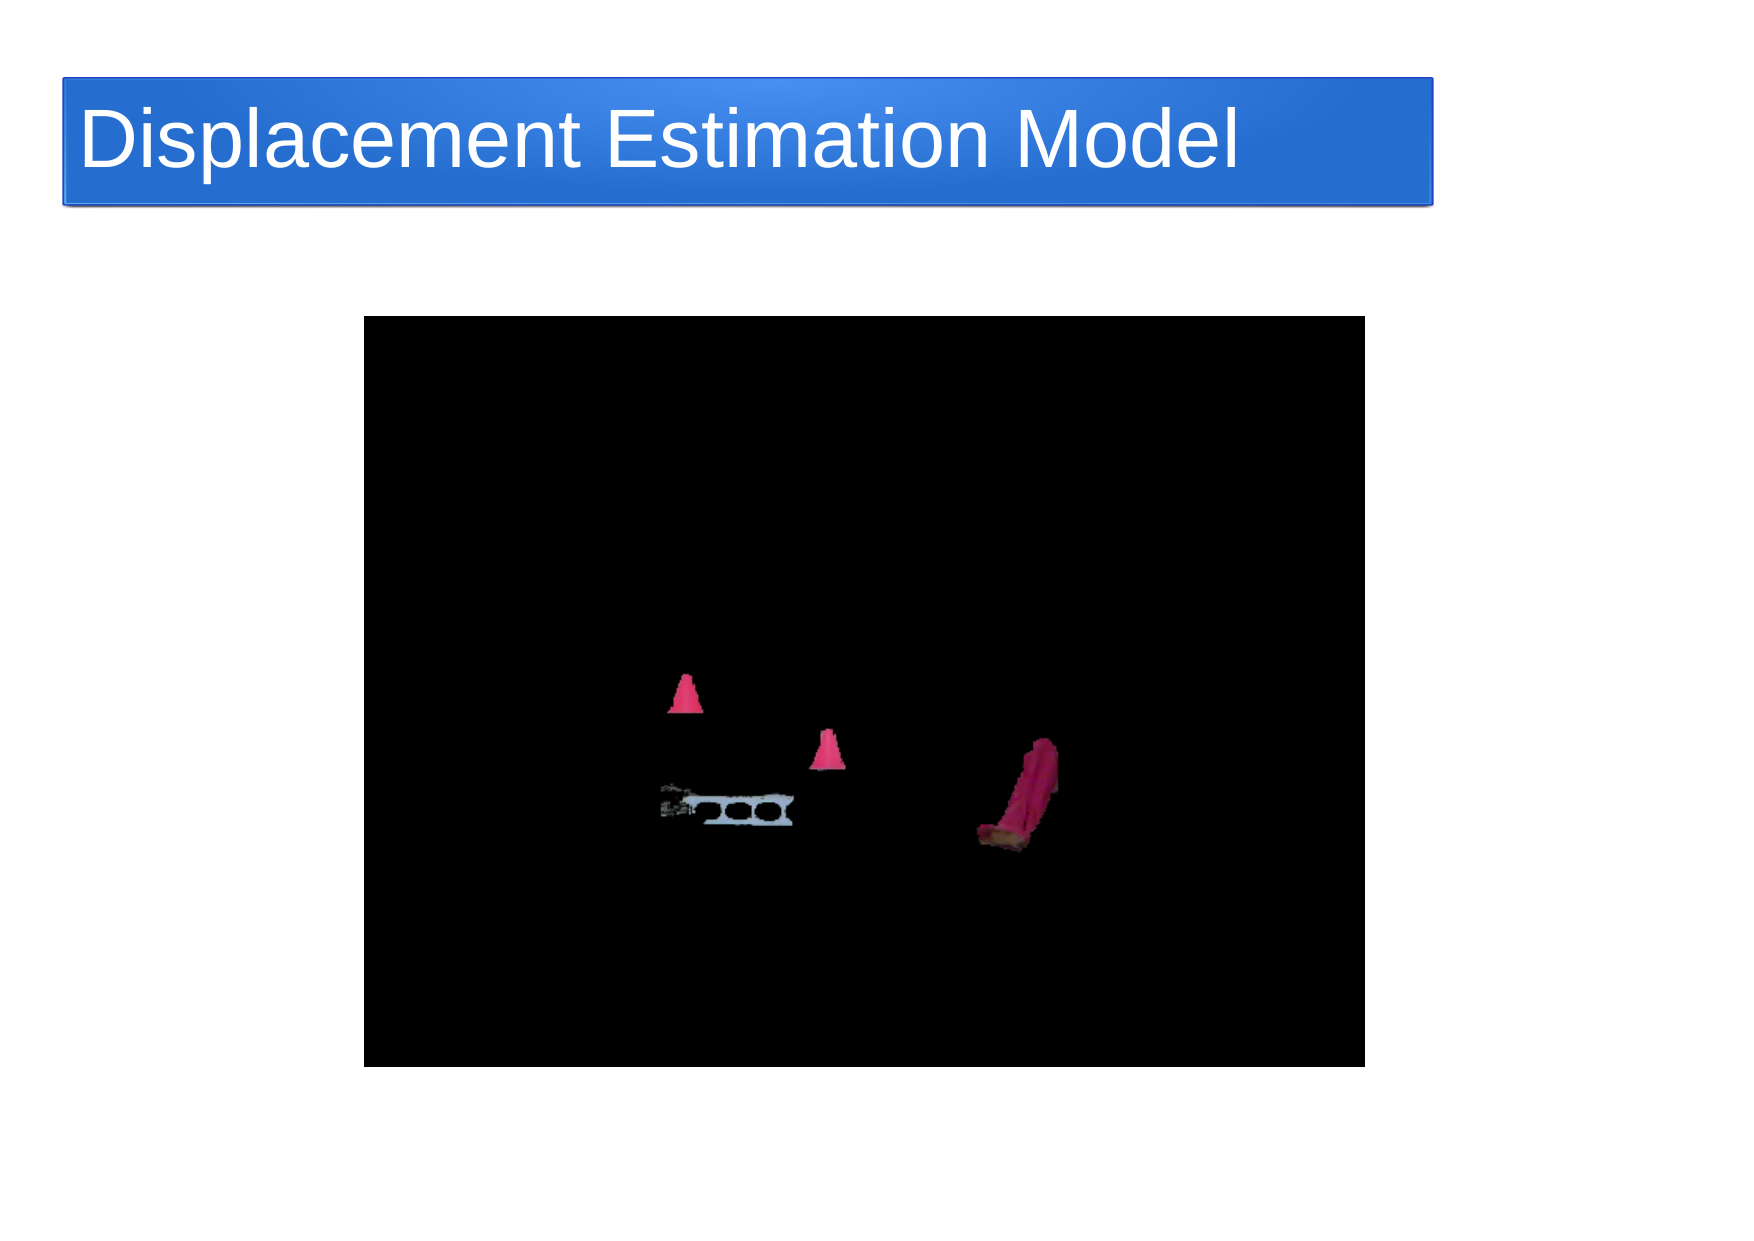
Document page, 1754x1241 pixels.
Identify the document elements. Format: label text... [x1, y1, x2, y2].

title Displacement Estimation Model [78, 80, 1429, 198]
picture [58, 77, 1439, 209]
picture [364, 316, 1365, 1067]
